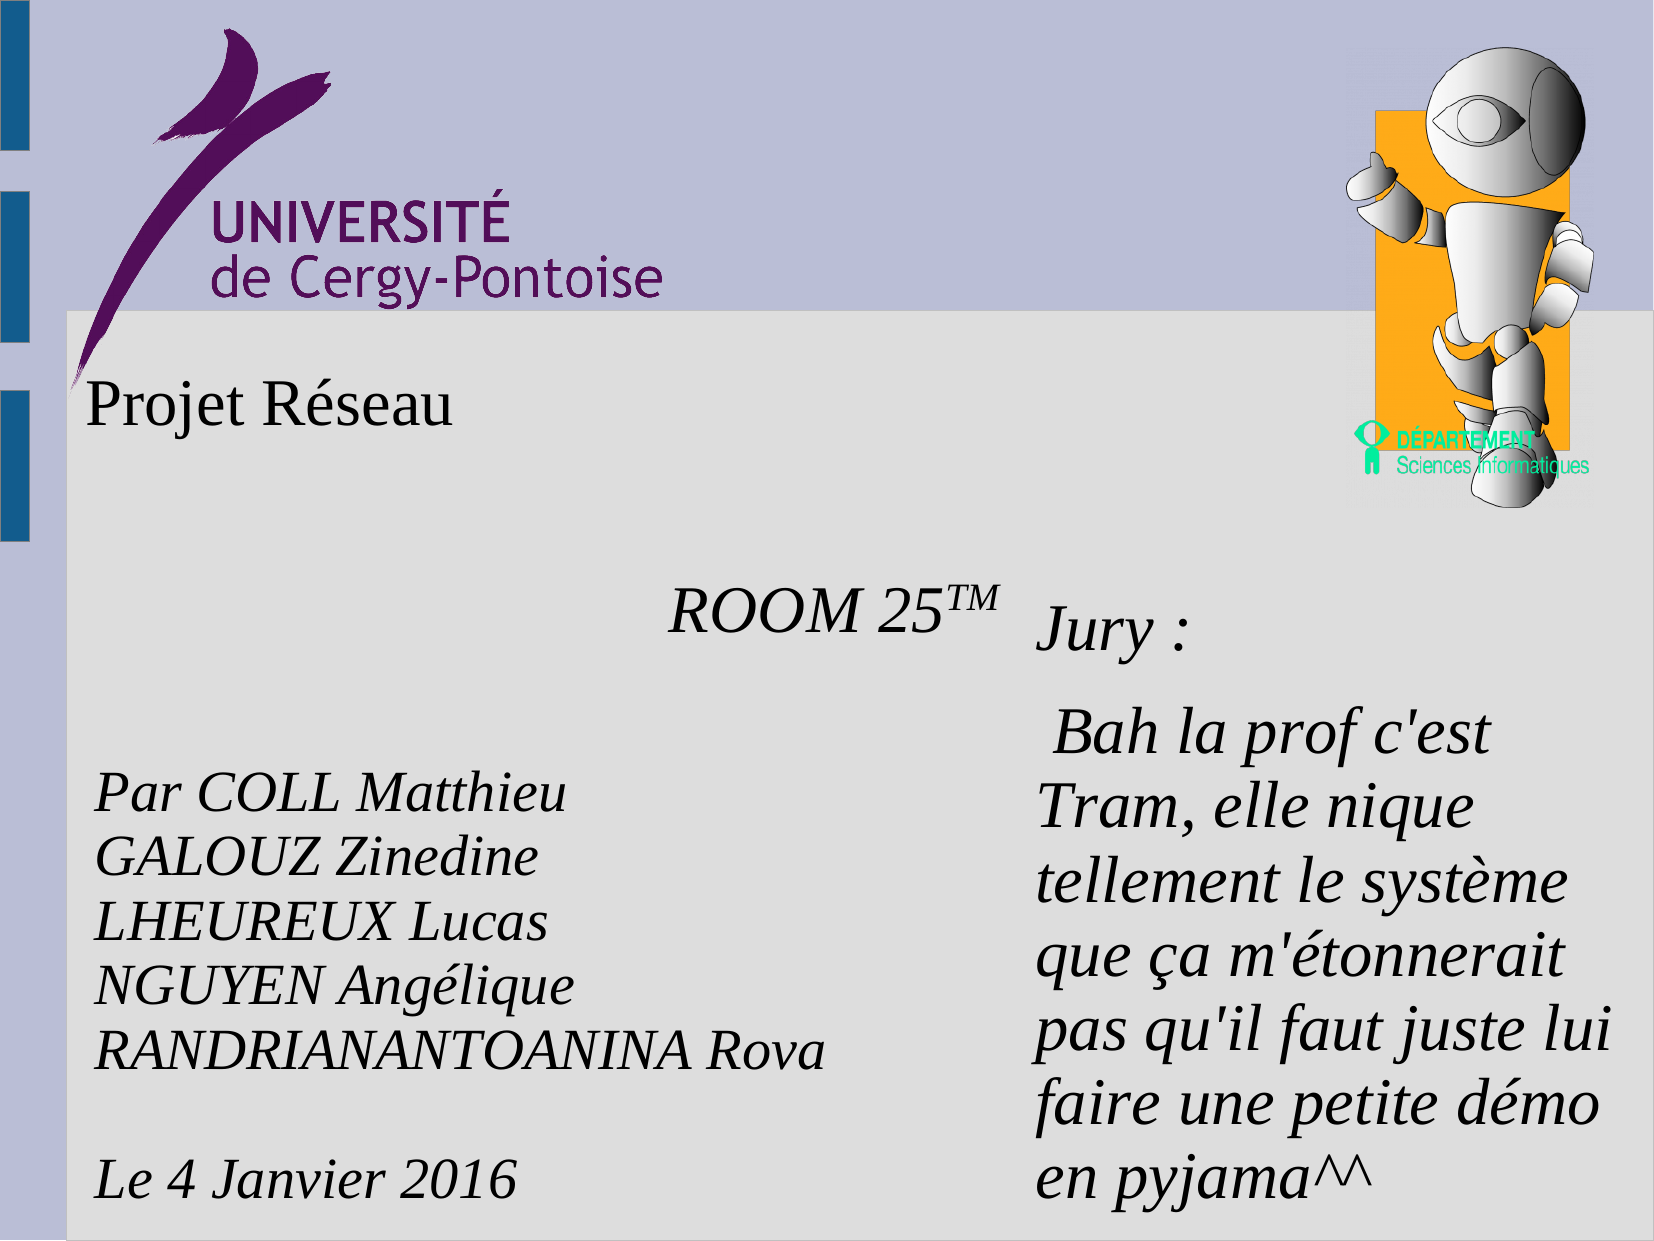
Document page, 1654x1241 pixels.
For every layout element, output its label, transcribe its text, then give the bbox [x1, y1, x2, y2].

list Projet Réseau ROOM 25TM [68, 366, 1616, 704]
list Par COLL Matthieu GALOUZ Zinedine LHEUREUX Lucas NGUYEN Angélique RANDRIANANTOANINA Rova Le 4 Janvier 2016 [23, 759, 875, 1241]
list Jury : Bah la prof c'est Tram, elle nique tellement le système que ça m'étonnerait pas qu'il faut juste lui faire une petite démo en pyjama^^ [964, 590, 1654, 1241]
picture [68, 28, 662, 366]
picture [1346, 47, 1594, 366]
